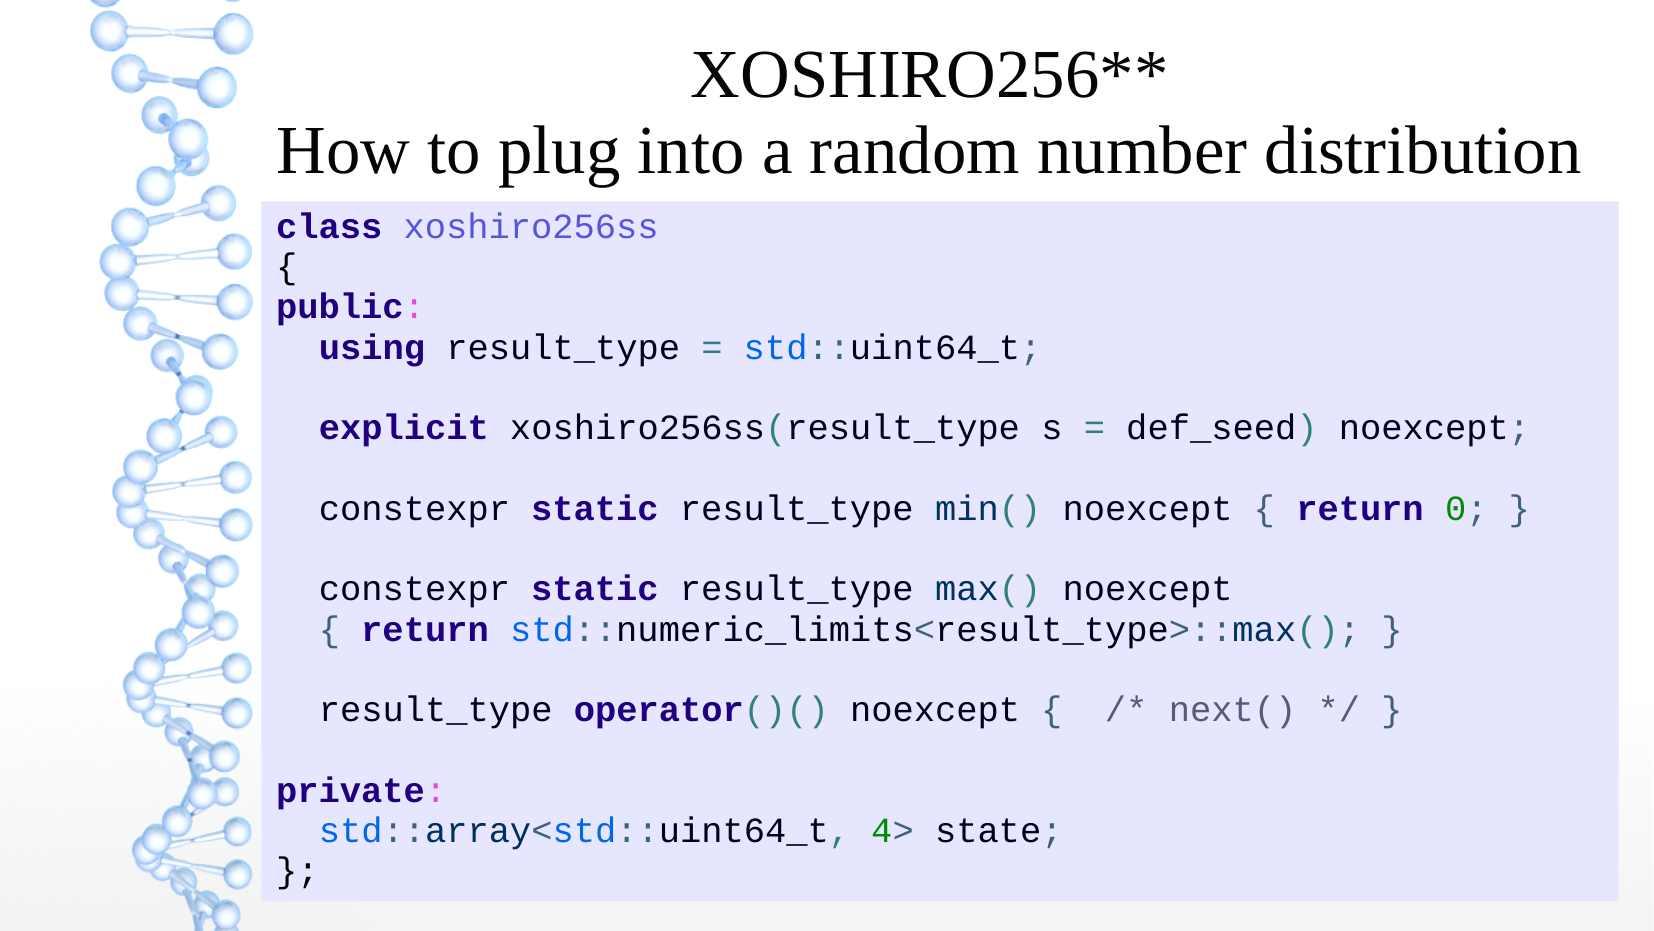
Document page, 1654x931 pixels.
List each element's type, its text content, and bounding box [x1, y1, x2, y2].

text_box class xoshiro256ss { public: using result_type = std::uint64_t; explicit xoshiro256ss(result_type s = def_seed) noexcept; constexpr static result_type min() noexcept { return 0; } constexpr static result_type max() noexcept { return std::numeric_limits<result_type>::max(); } result_type operator()() noexcept { /* next() */ } private: std::array<std::uint64_t, 4> state; }; [261, 201, 1619, 902]
picture [0, 0, 1654, 931]
title XOSHIRO256** How to plug into a random number distribution [265, 35, 1595, 189]
